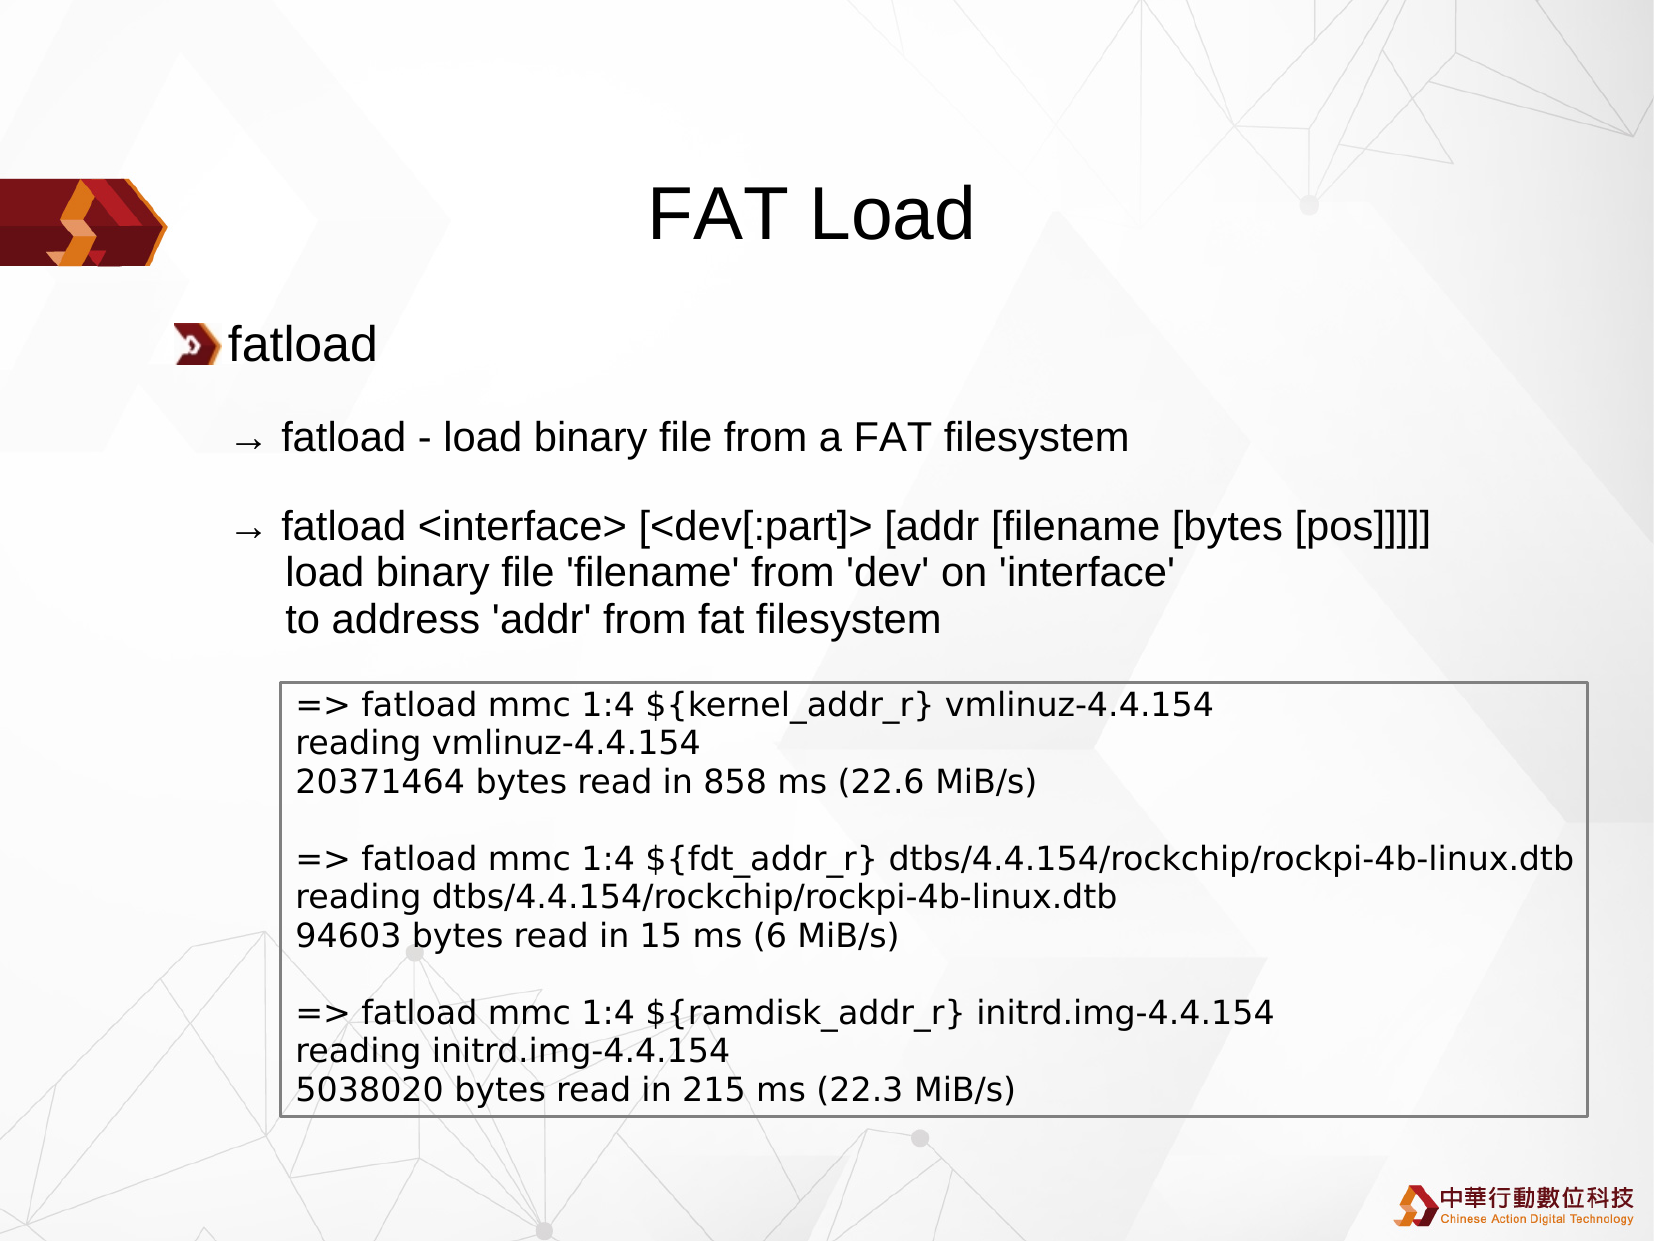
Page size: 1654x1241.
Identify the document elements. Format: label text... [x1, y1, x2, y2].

text_box => fatload mmc 1:4 ${kernel_addr_r} vmlinuz-4.4.154 reading vmlinuz-4.4.154 20371464 bytes read in 858 ms (22.6 MiB/s) => fatload mmc 1:4 ${fdt_addr_r} dtbs/4.4.154/rockchip/rockpi-4b-linux.dtb reading dtbs/4.4.154/rockchip/rockpi-4b-linux.dtb 94603 bytes read in 15 ms (6 MiB/s) => fatload mmc 1:4 ${ramdisk_addr_r} initrd.img-4.4.154 reading initrd.img-4.4.154 5038020 bytes read in 215 ms (22.3 MiB/s) [282, 684, 1586, 1115]
list fatload → fatload - load binary file from a FAT filesystem → fatload <interface> [<dev[:part]> [addr [filename [bytes [pos]]]]] load binary file 'filename' from 'dev' on 'interface' to address 'addr' from fat filesystem [118, 316, 1576, 824]
picture [0, 0, 1654, 1241]
title FAT Load [118, 129, 1506, 298]
text_box => fatload mmc 1:4 ${kernel_addr_r} vmlinuz-4.4.154 reading vmlinuz-4.4.154 20371464 bytes read in 858 ms (22.6 MiB/s) => fatload mmc 1:4 ${fdt_addr_r} dtbs/4.4.154/rockchip/rockpi-4b-linux.dtb reading dtbs/4.4.154/rockchip/rockpi-4b-linux.dtb 94603 bytes read in 15 ms (6 MiB/s) => fatload mmc 1:4 ${ramdisk_addr_r} initrd.img-4.4.154 reading initrd.img-4.4.154 5038020 bytes read in 215 ms (22.3 MiB/s) [280, 678, 1654, 1117]
